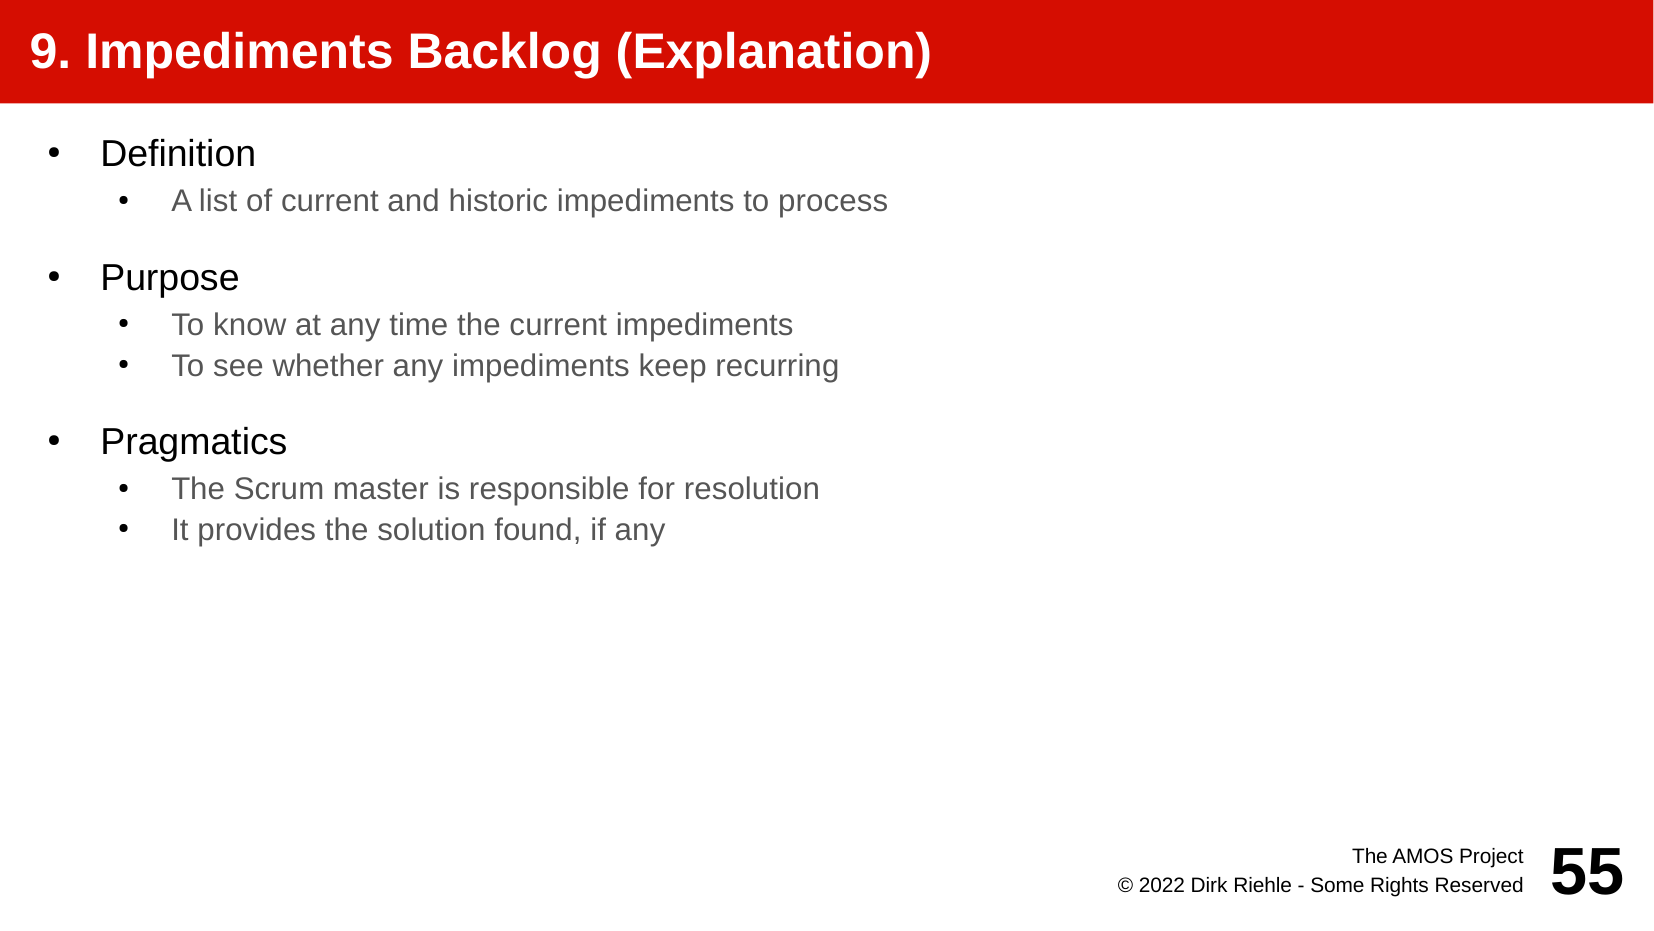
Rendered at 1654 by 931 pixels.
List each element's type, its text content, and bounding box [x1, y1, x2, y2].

list Definition A list of current and historic impediments to process Purpose To know at any time the current impediments To see whether any impediments keep recurring Pragmatics The Scrum master is responsible for resolution It provides the solution found, if any [29, 132, 1625, 813]
title 9. Impediments Backlog (Explanation) [0, 0, 1654, 104]
